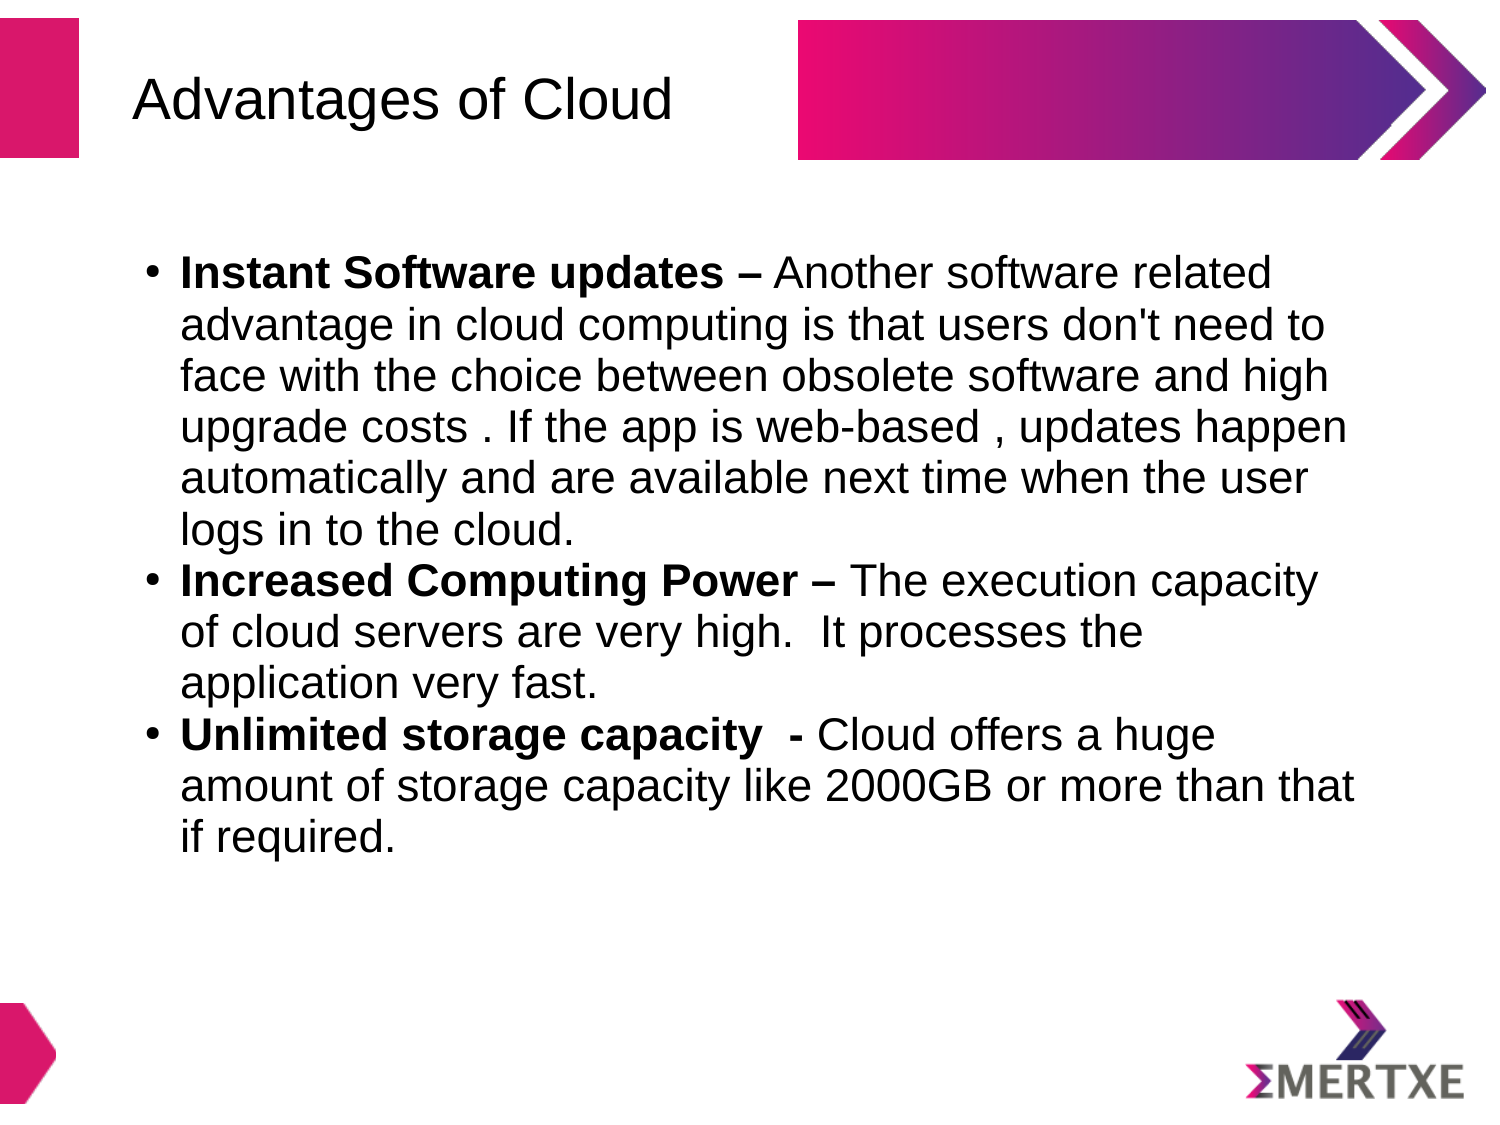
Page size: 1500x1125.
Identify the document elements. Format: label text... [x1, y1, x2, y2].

picture [1245, 996, 1465, 1099]
text_box Advantages of Cloud [118, 59, 804, 140]
text_box Instant Software updates – Another software related advantage in cloud computing is that users don't need to face with the choice between obsolete software and high upgrade costs . If the app is web-based , updates happen automatically and are available next time when the user logs in to the cloud. Increased Computing Power – The execution capacity of cloud servers are very high. It processes the application very fast. Unlimited storage capacity - Cloud offers a huge amount of storage capacity like 2000GB or more than that if required. [129, 240, 1382, 922]
picture [798, 20, 1486, 160]
